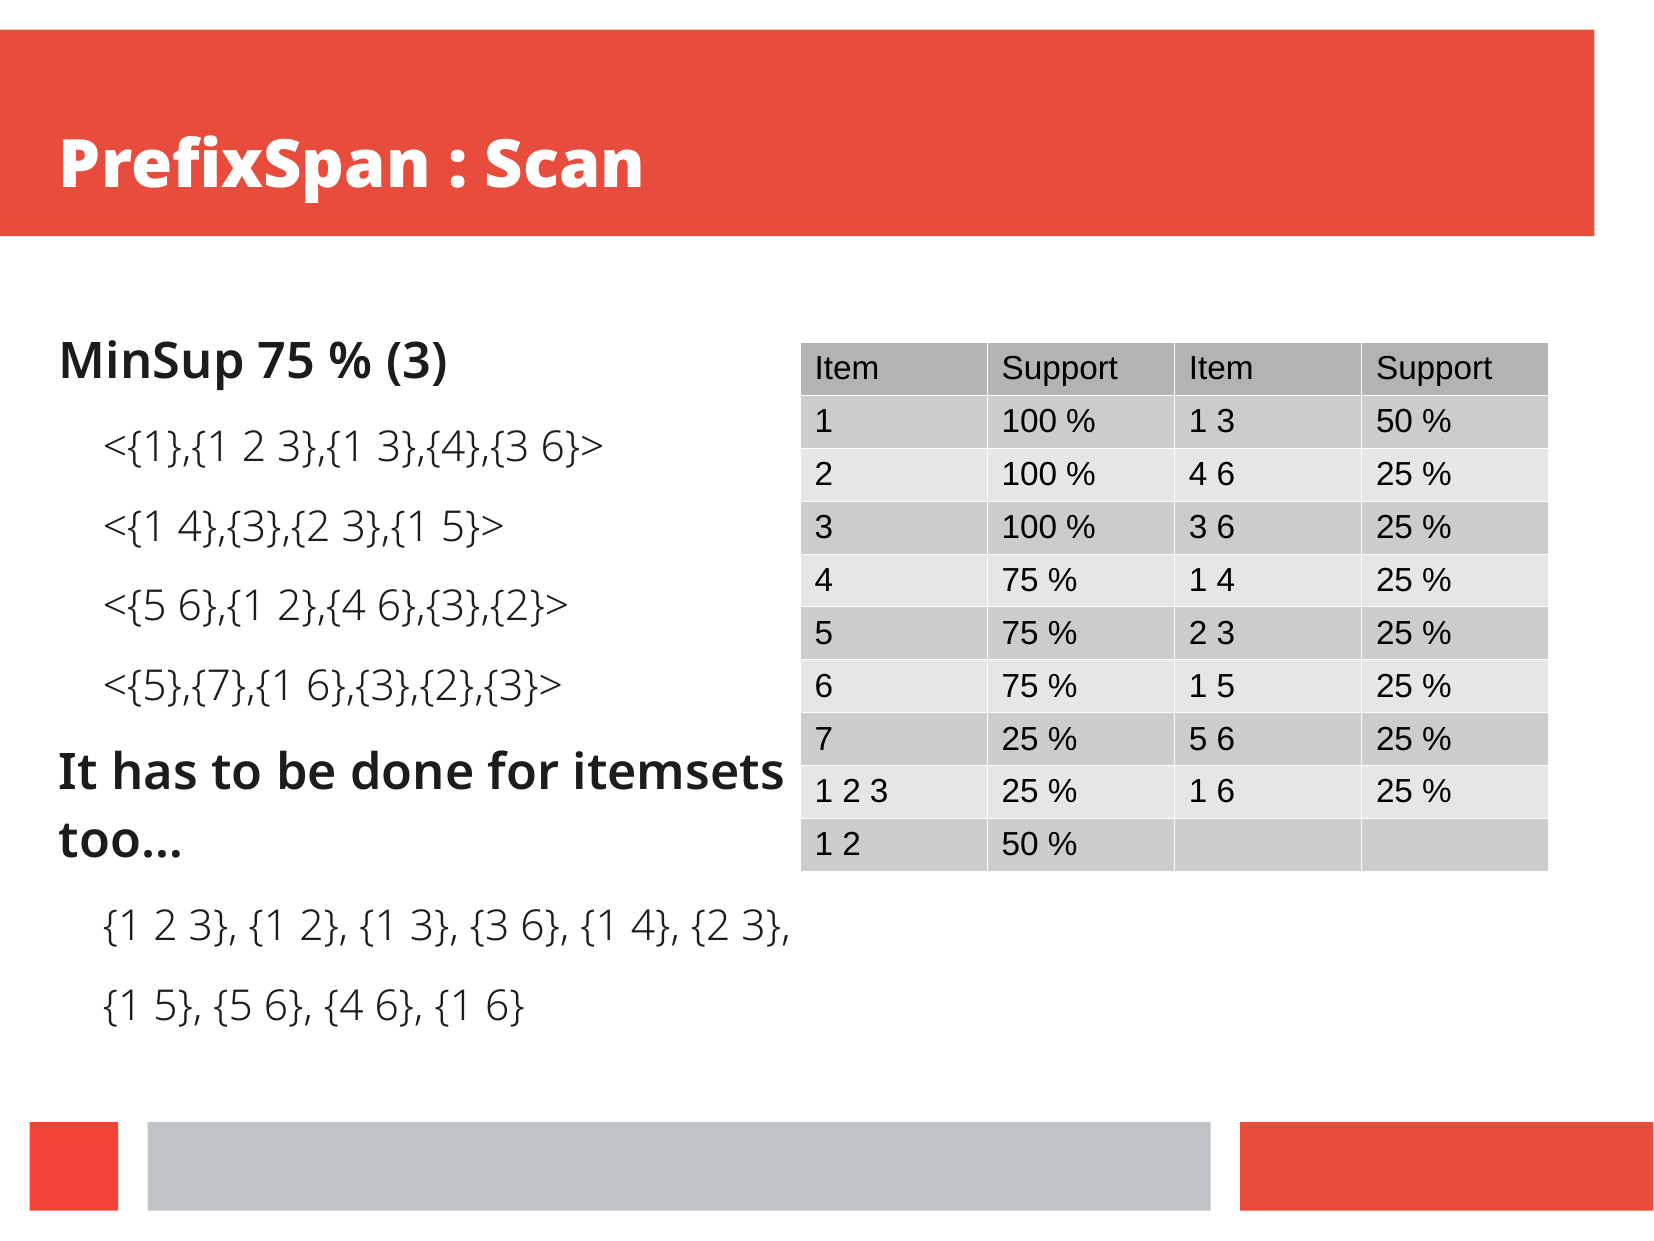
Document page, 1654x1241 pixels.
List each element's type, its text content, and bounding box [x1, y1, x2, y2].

table_cell 1 4 [1175, 555, 1361, 606]
table_header Support [988, 343, 1174, 395]
table_cell 4 6 [1175, 449, 1361, 501]
table_cell 100 % [988, 502, 1174, 554]
table_cell 25 % [988, 766, 1174, 818]
table_cell 50 % [1362, 396, 1548, 448]
table_cell 75 % [988, 607, 1174, 659]
table_cell 25 % [1362, 449, 1548, 501]
table_cell 25 % [1362, 607, 1548, 659]
table_cell 3 6 [1175, 502, 1361, 554]
table_cell 100 % [988, 449, 1174, 501]
table_cell [1175, 819, 1361, 871]
table_cell 1 2 3 [801, 766, 987, 818]
table_cell 7 [801, 713, 987, 765]
table_cell 5 6 [1175, 713, 1361, 765]
table_header Support [1362, 343, 1548, 395]
table_cell 1 2 [801, 819, 987, 871]
table_cell 6 [801, 660, 987, 712]
table_cell 2 3 [1175, 607, 1361, 659]
table_cell 1 6 [1175, 766, 1361, 818]
table_header Item [1175, 343, 1361, 395]
table_cell 75 % [988, 555, 1174, 606]
table_header Item [801, 343, 987, 395]
list MinSup 75 % (3) <{1},{1 2 3},{1 3},{4},{3 6}> <{1 4},{3},{2 3},{1 5}> <{5 6},{1 2},{4 6},{3},{2}> <{5},{7},{1 6},{3},{2},{3}> It has to be done for itemsets too… {1 2 3}, {1 2}, {1 3}, {3 6}, {1 4}, {2 3}, {1 5}, {5 6}, {4 6}, {1 6} [59, 324, 794, 1093]
table_cell 25 % [1362, 660, 1548, 712]
table_cell 1 [801, 396, 987, 448]
table_cell 25 % [1362, 766, 1548, 818]
table_cell [1362, 819, 1548, 871]
table_cell 50 % [988, 819, 1174, 871]
table_cell 5 [801, 607, 987, 659]
table_cell 25 % [988, 713, 1174, 765]
table_cell 25 % [1362, 555, 1548, 606]
table_cell 75 % [988, 660, 1174, 712]
table_cell 1 3 [1175, 396, 1361, 448]
table_cell 4 [801, 555, 987, 606]
table_cell 25 % [1362, 502, 1548, 554]
table_cell 1 5 [1175, 660, 1361, 712]
title PrefixSpan : Scan [59, 59, 1595, 207]
table_cell 2 [801, 449, 987, 501]
table_cell 3 [801, 502, 987, 554]
table_cell 25 % [1362, 713, 1548, 765]
table_cell 100 % [988, 396, 1174, 448]
